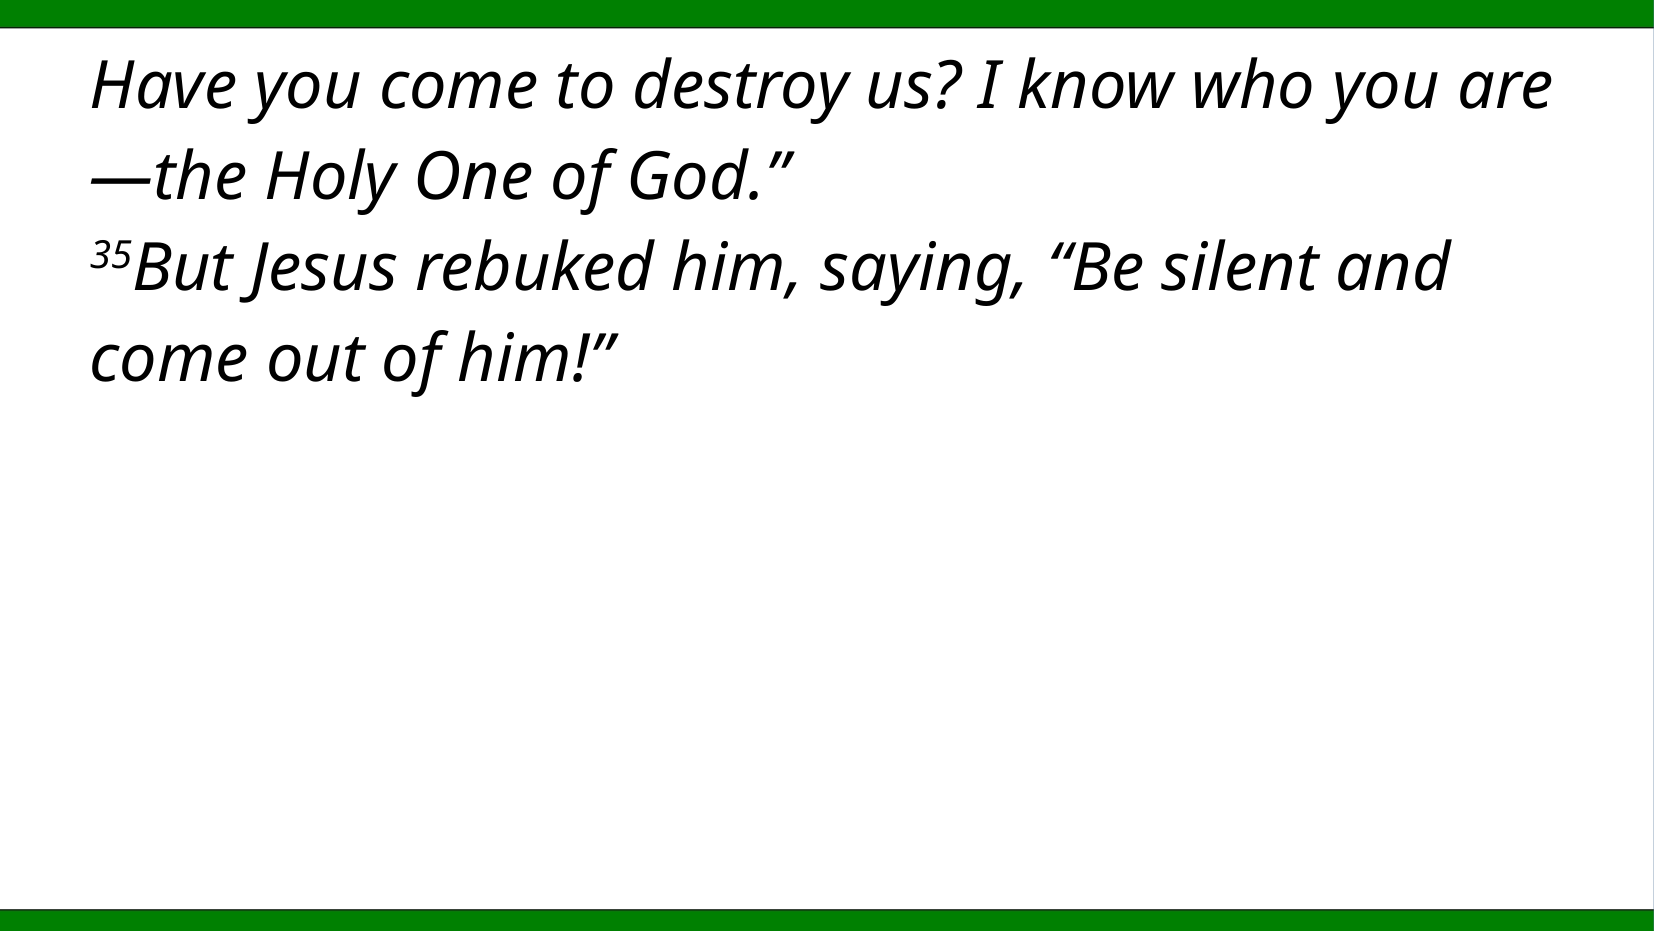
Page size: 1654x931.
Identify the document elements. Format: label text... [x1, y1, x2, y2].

text_box Have you come to destroy us? I know who you are—the Holy One of God.” 35But Jesus rebuked him, saying, “Be silent and come out of him!” [75, 30, 1576, 421]
picture [0, 0, 1654, 931]
